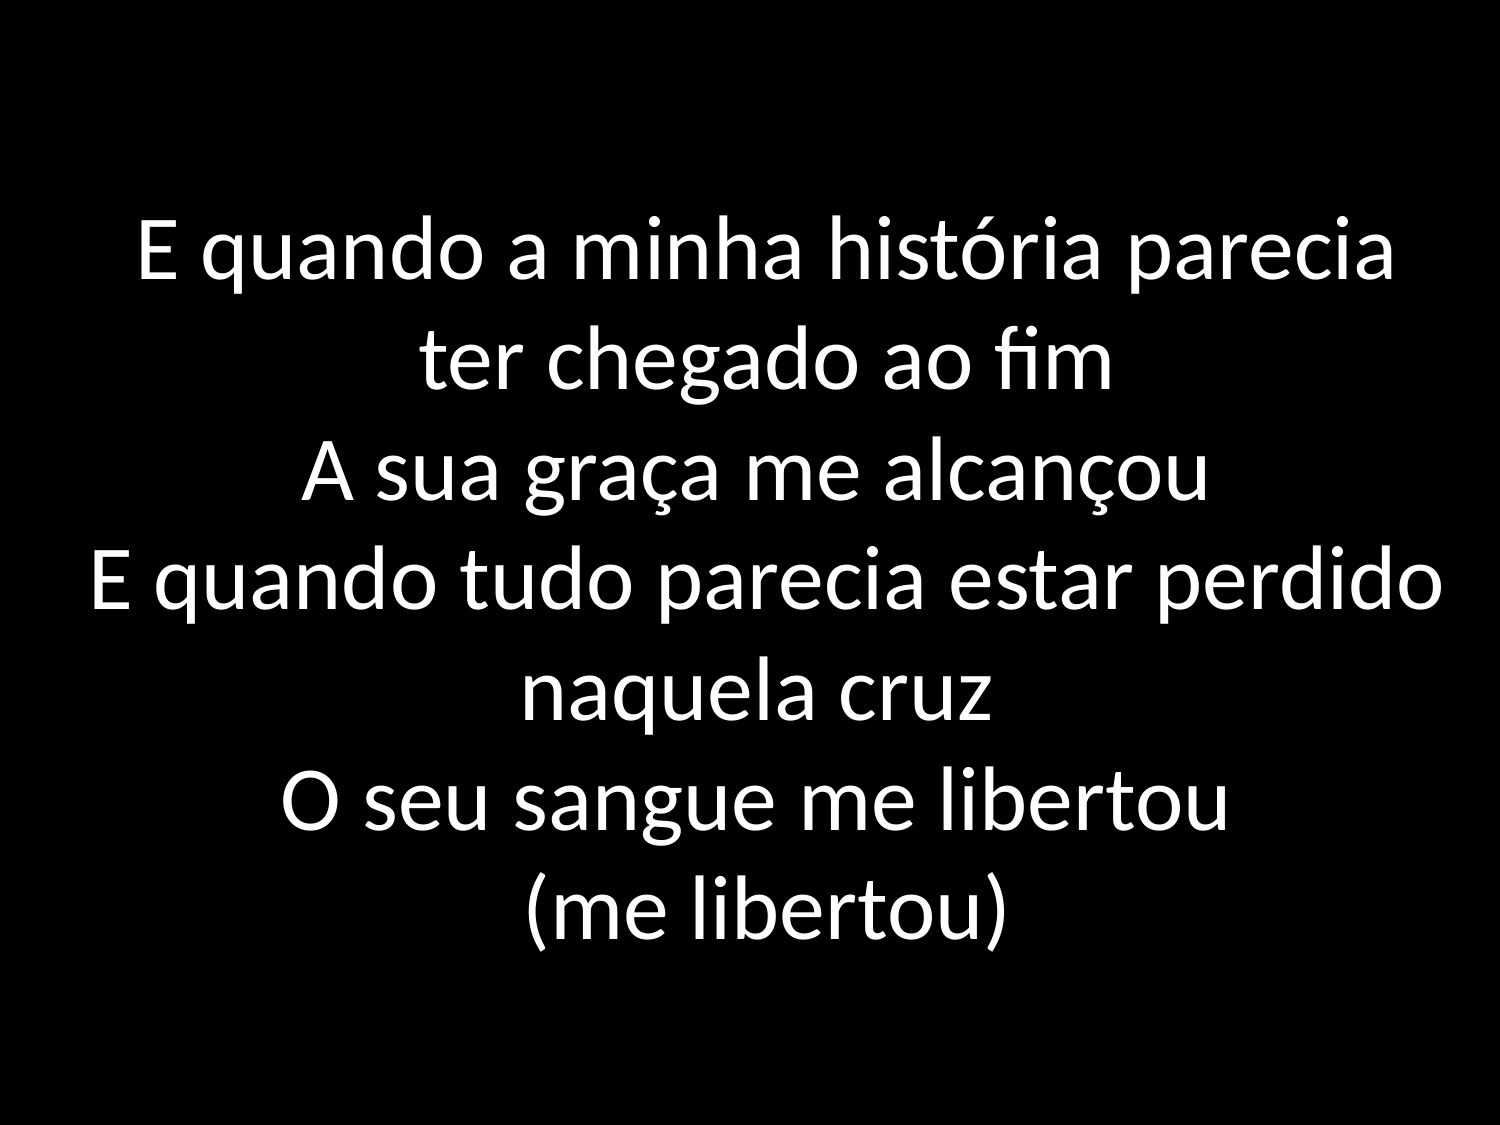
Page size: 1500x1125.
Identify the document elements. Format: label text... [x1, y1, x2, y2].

title E quando a minha história parecia ter chegado ao fim A sua graça me alcançou E quando tudo parecia estar perdido naquela cruz O seu sangue me libertou (me libertou) [58, 45, 1477, 1102]
